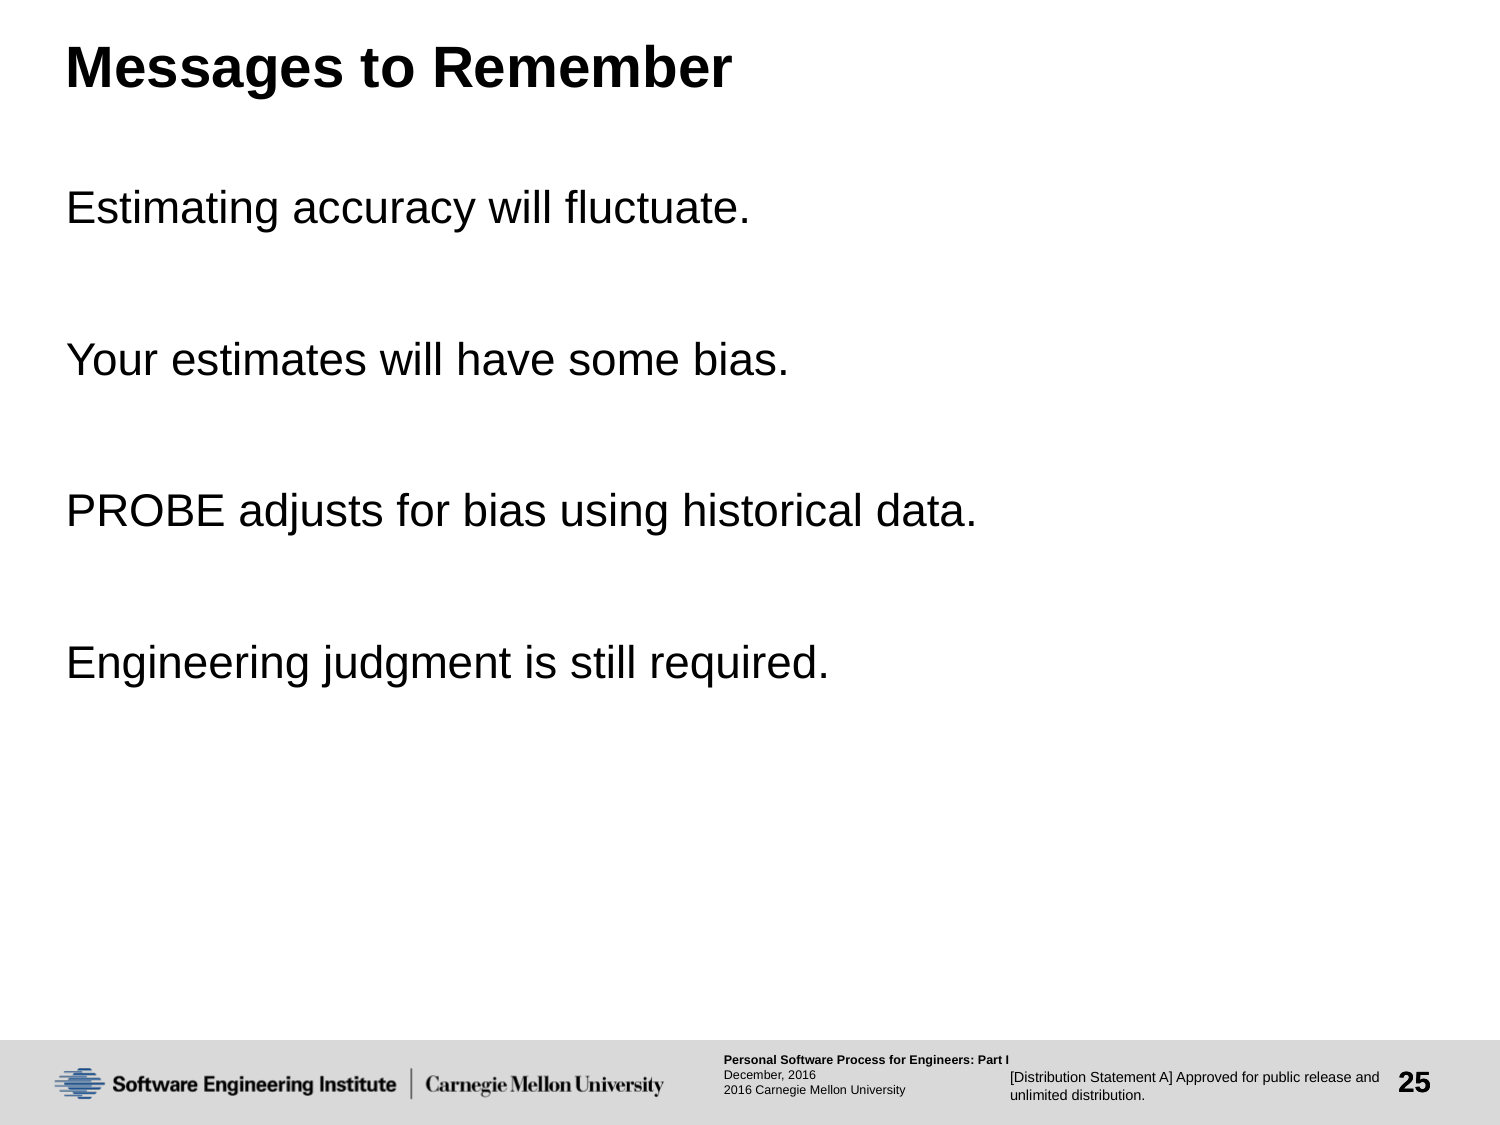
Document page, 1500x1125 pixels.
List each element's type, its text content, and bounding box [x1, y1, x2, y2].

picture [46, 1061, 673, 1104]
title Messages to Remember [65, 37, 1313, 148]
list Estimating accuracy will fluctuate. Your estimates will have some bias. PROBE adjusts for bias using historical data. Engineering judgment is still required. [65, 177, 1431, 1000]
